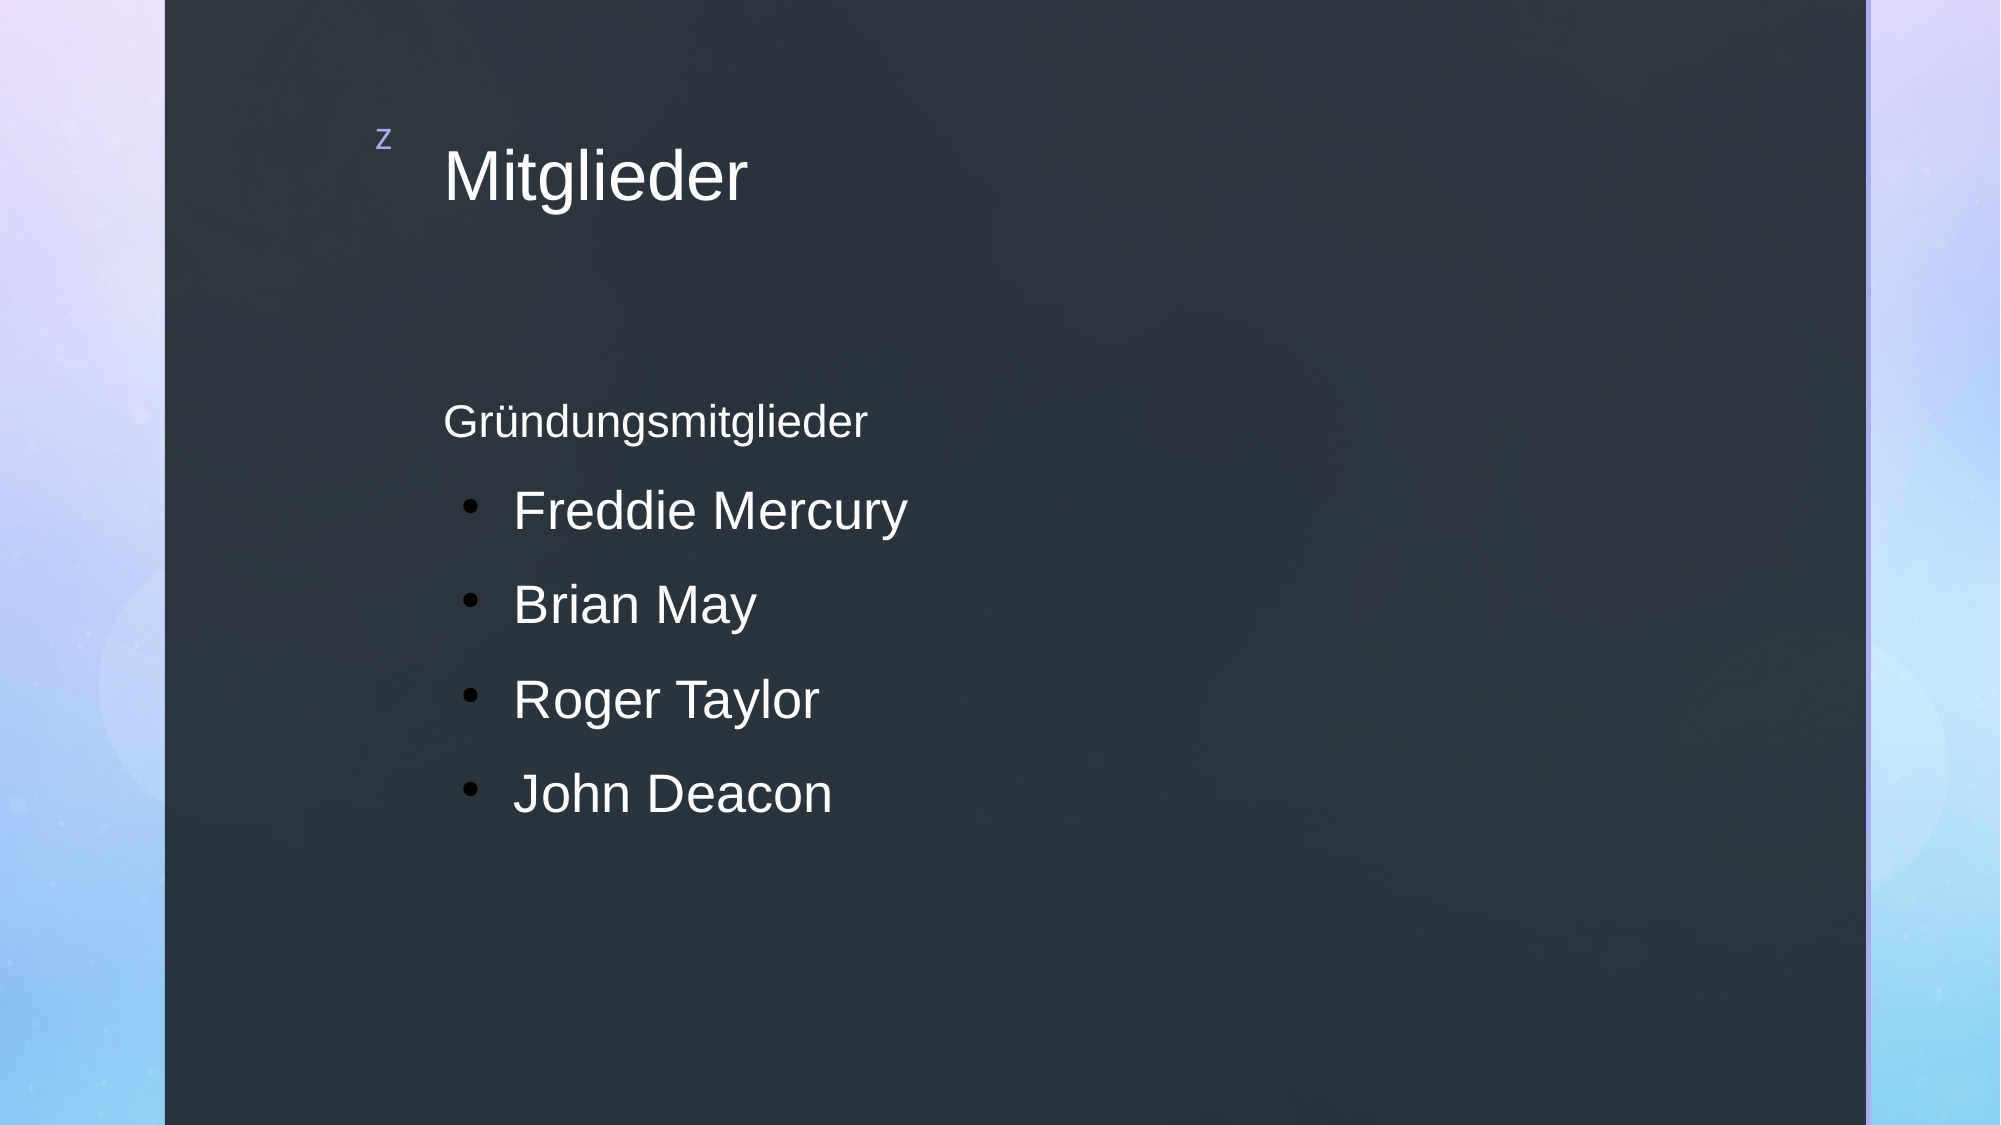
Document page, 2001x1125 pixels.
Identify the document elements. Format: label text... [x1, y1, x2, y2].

picture [1871, 0, 2001, 1125]
title Mitglieder [428, 132, 1734, 310]
picture [0, 0, 164, 1125]
list Gründungsmitglieder [428, 336, 1068, 454]
list Freddie Mercury Brian May Roger Taylor John Deacon [428, 467, 1067, 972]
